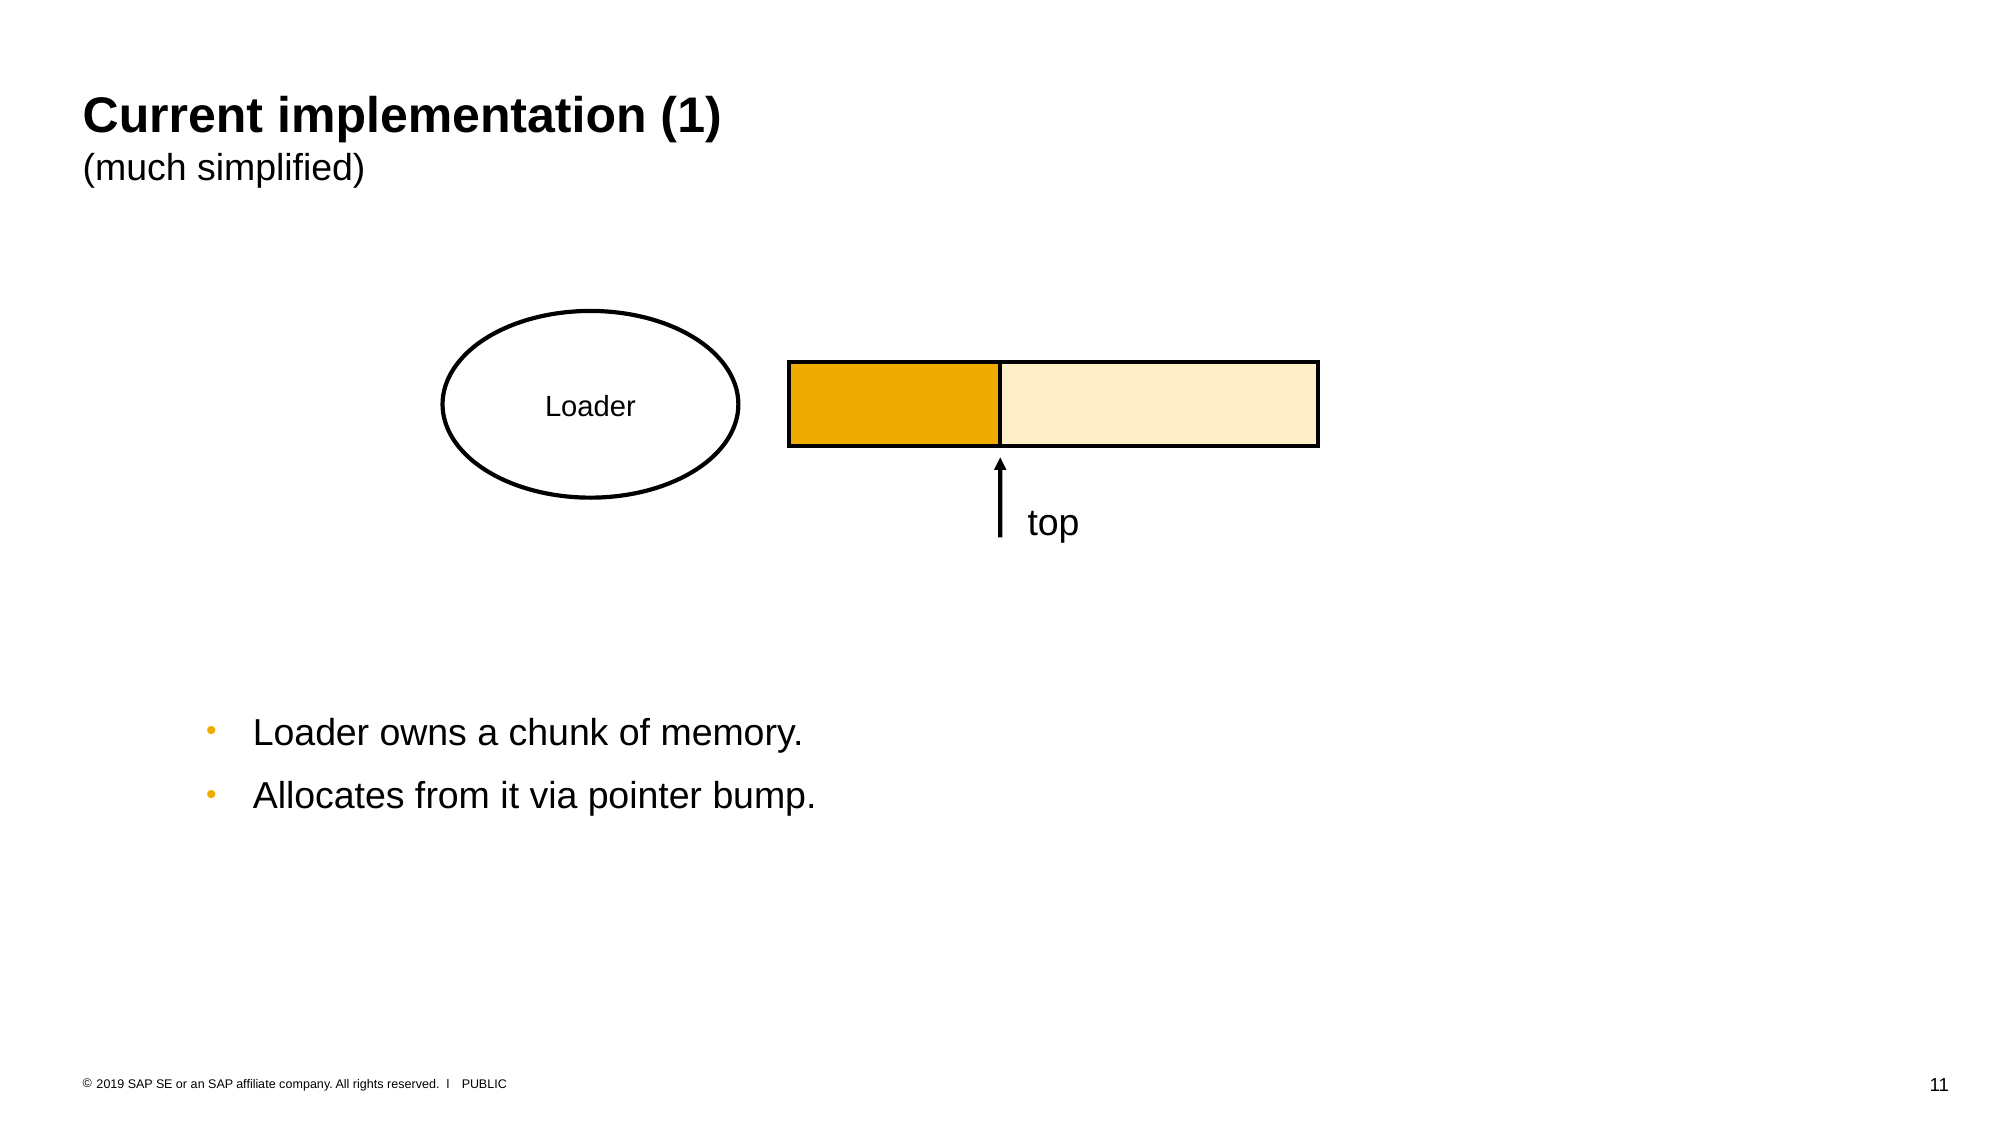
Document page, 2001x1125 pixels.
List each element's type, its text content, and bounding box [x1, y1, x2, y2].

title Current implementation (1) (much simplified) [82, 82, 1918, 189]
text_box Loader owns a chunk of memory. Allocates from it via pointer bump. [205, 707, 1747, 881]
text_box [788, 362, 1319, 447]
text_box top [1064, 517, 1074, 533]
text_box Loader [442, 310, 739, 498]
text_box top [1027, 497, 1080, 543]
